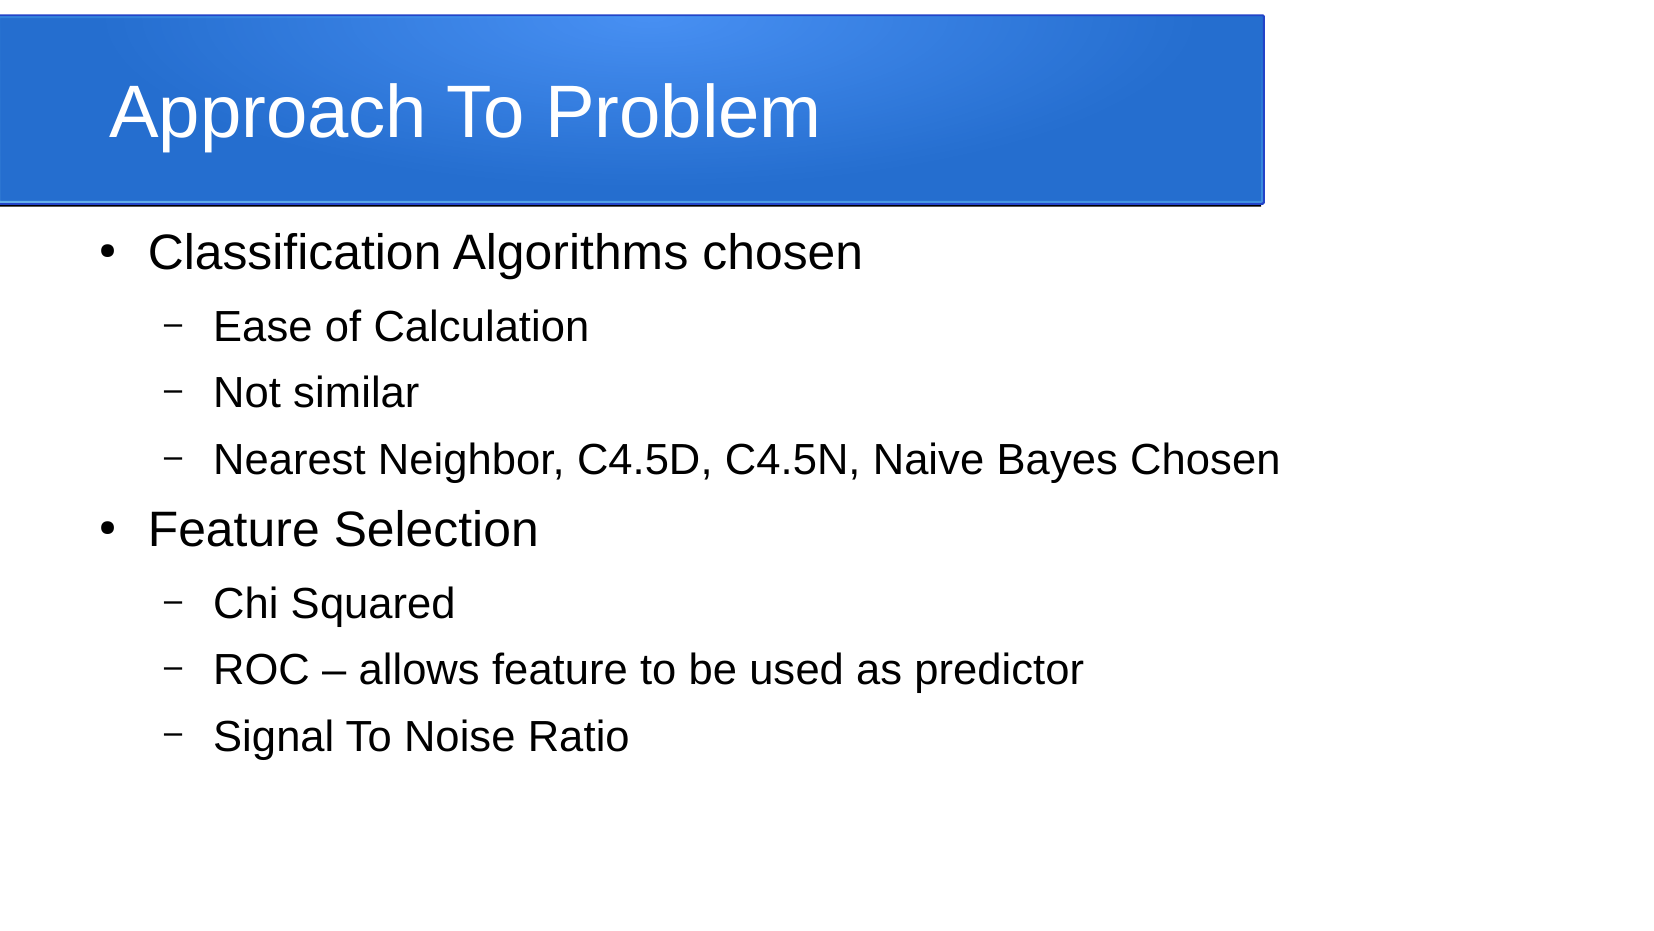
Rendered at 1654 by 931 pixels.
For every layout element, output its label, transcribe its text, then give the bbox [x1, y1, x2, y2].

title Approach To Problem [82, 0, 1235, 224]
list Classification Algorithms chosen Ease of Calculation Not similar Nearest Neighbor, C4.5D, C4.5N, Naive Bayes Chosen Feature Selection Chi Squared ROC – allows feature to be used as predictor Signal To Noise Ratio [82, 224, 1571, 764]
